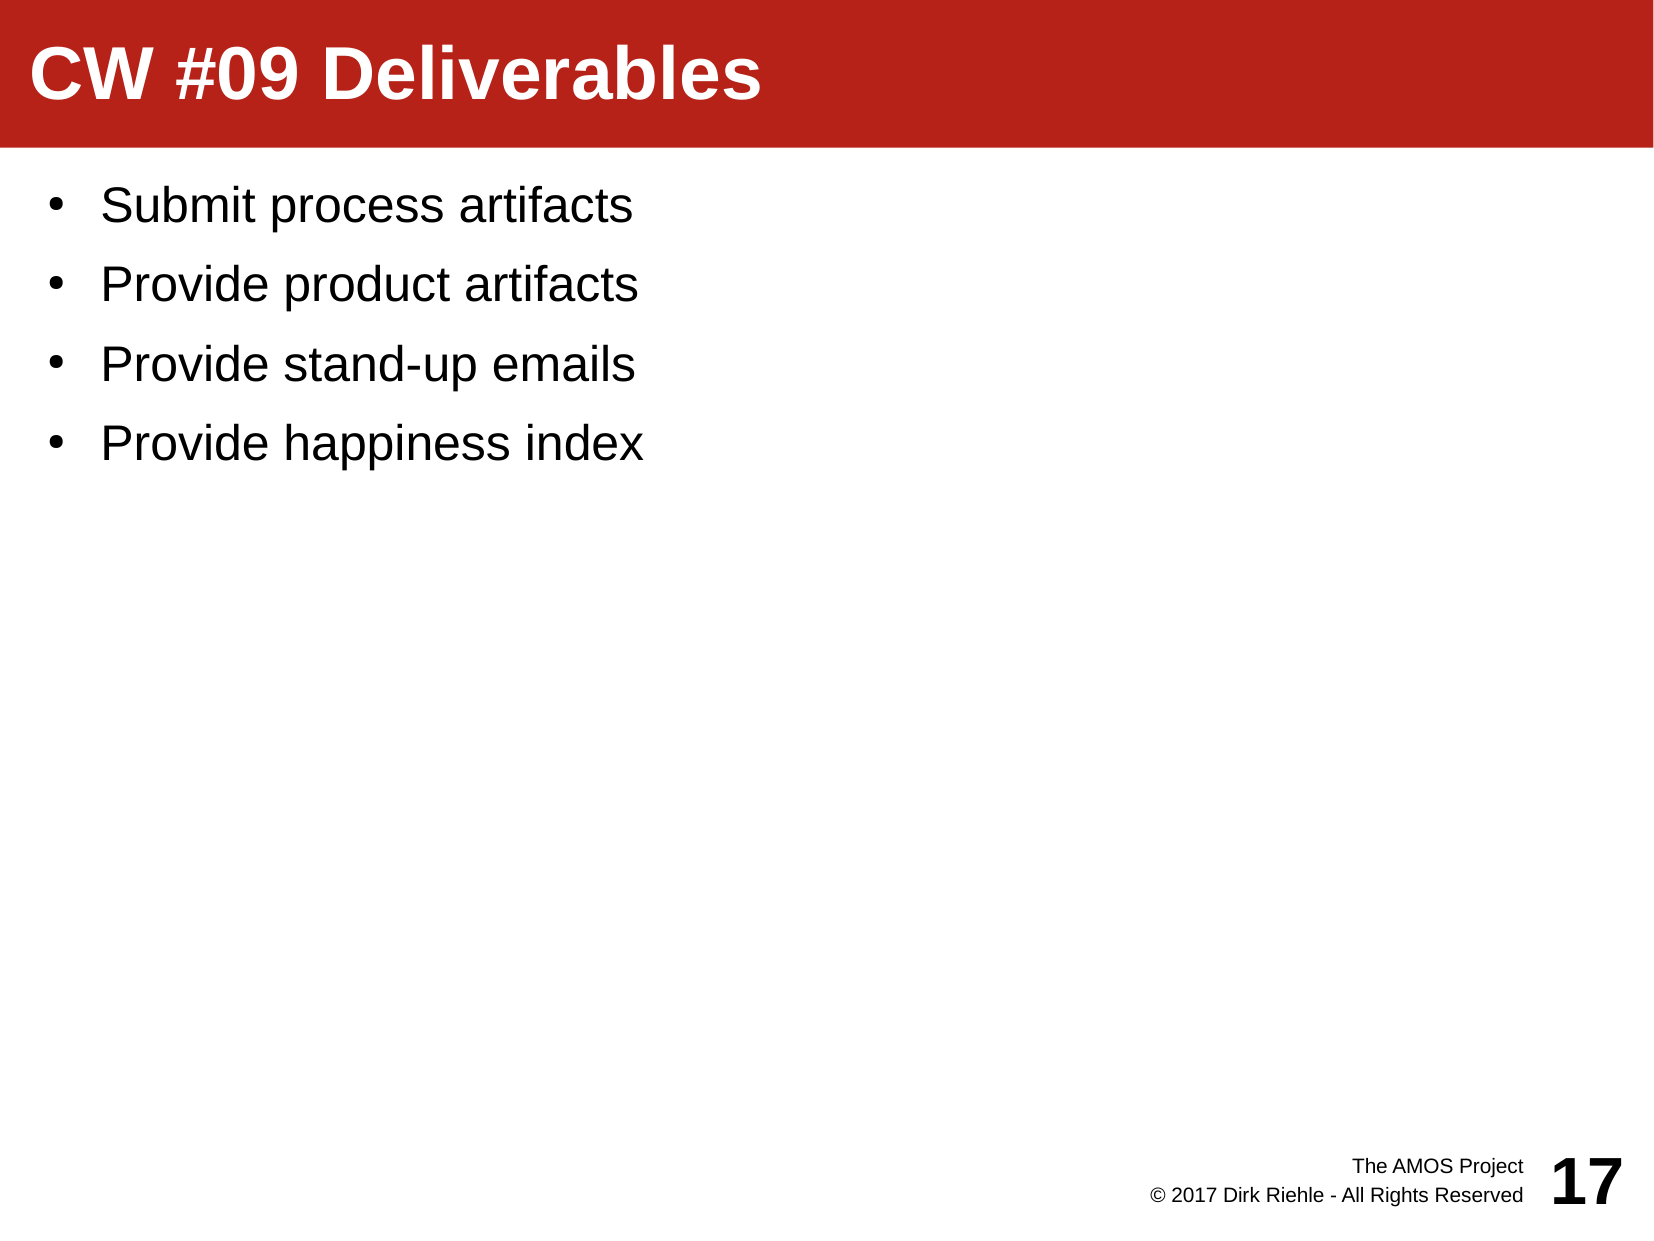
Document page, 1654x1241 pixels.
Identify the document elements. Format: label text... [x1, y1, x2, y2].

list Submit process artifacts Provide product artifacts Provide stand-up emails Provide happiness index [29, 177, 1625, 1063]
title CW #09 Deliverables [0, 0, 1654, 148]
